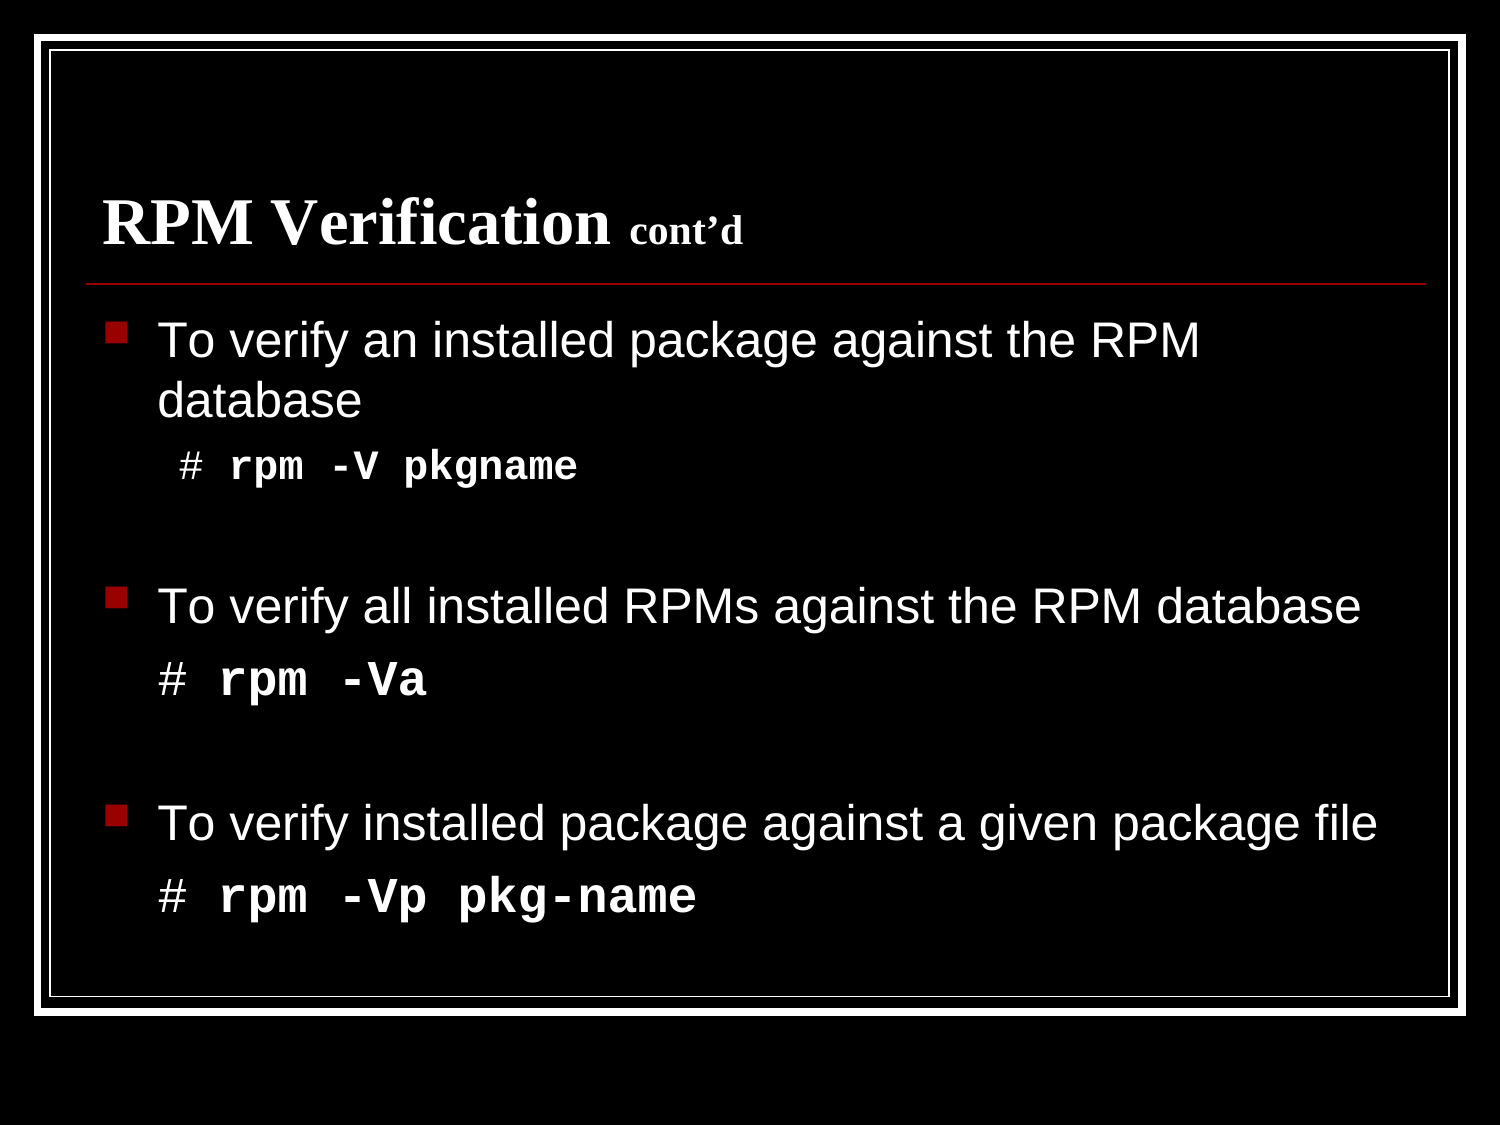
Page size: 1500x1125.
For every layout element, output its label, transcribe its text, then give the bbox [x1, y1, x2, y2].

list To verify an installed package against the RPM database # rpm -V pkgname To verify all installed RPMs against the RPM database # rpm -Va To verify installed package against a given package file # rpm -Vp pkg-name [87, 299, 1426, 963]
title RPM Verification cont’d [87, 77, 1426, 266]
